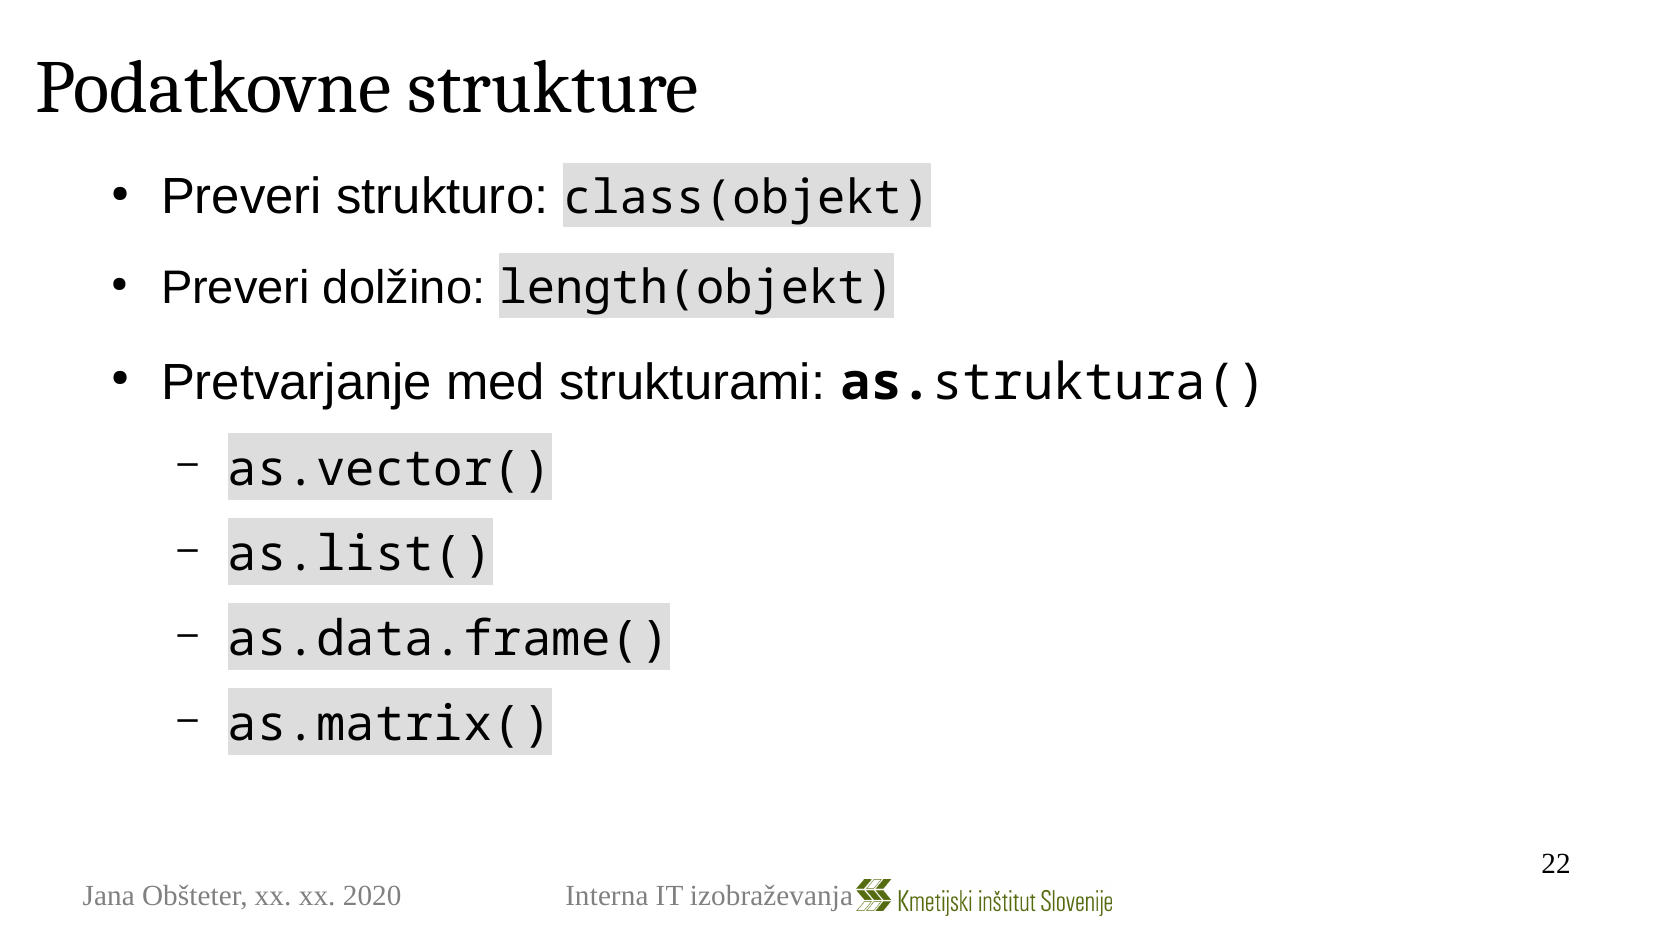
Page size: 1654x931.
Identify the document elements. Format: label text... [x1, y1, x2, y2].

title Podatkovne strukture [35, 21, 1524, 154]
picture [856, 879, 1112, 916]
list Preveri strukturo: class(objekt) Preveri dolžino: length(objekt) Pretvarjanje med strukturami: as.struktura() as.vector() as.list() as.data.frame() as.matrix() [94, 153, 1583, 758]
